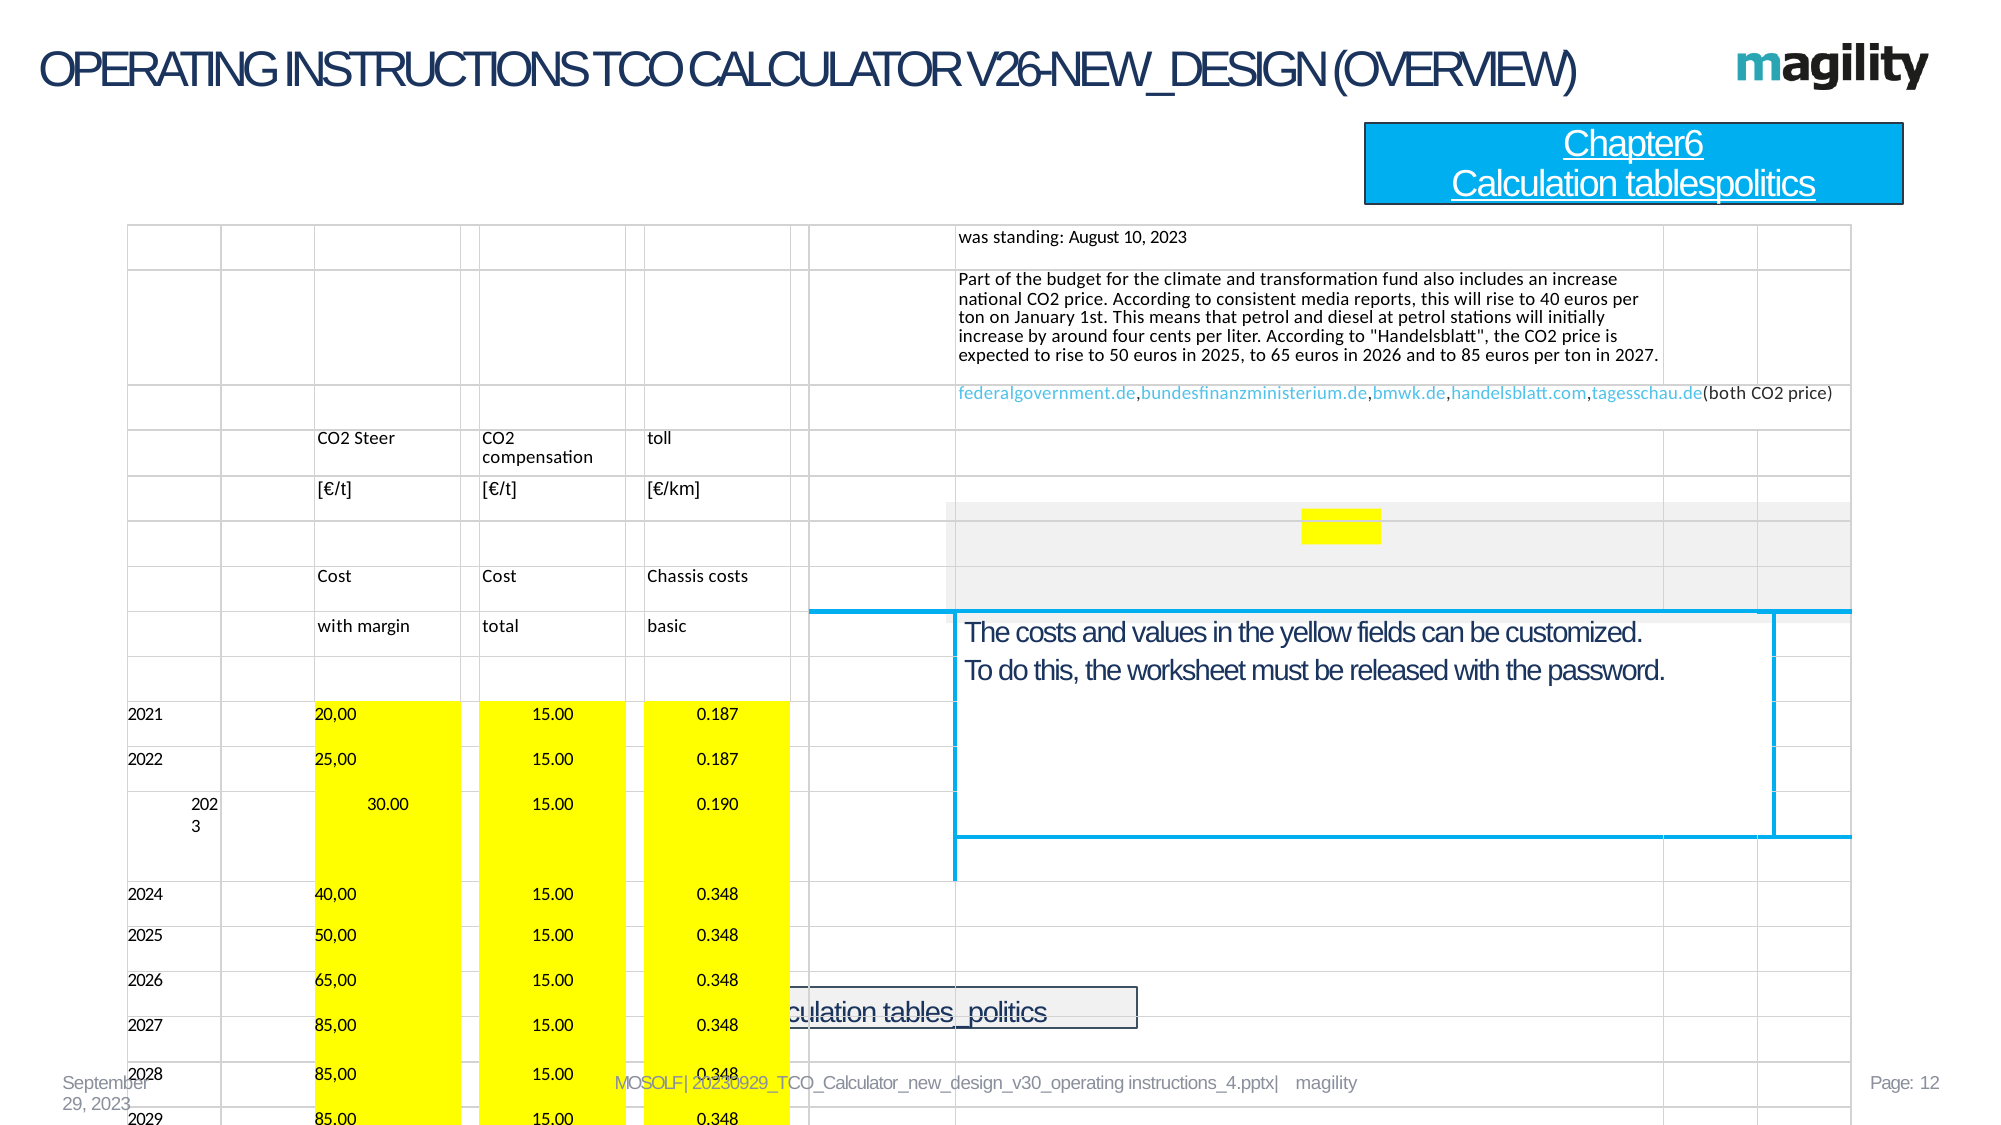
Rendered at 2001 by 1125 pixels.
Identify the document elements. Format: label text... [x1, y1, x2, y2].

table_cell [315, 271, 460, 384]
table_cell [461, 1108, 479, 1125]
table_cell [480, 657, 625, 701]
table_cell Cost [315, 567, 460, 611]
table_cell 15.00 [479, 927, 626, 972]
table_cell 65,00 [315, 972, 461, 1017]
table_cell [1758, 839, 1850, 881]
table_cell [1664, 972, 1757, 1016]
table_cell [222, 612, 314, 656]
table_cell [315, 657, 460, 701]
table_cell 20,00 [315, 701, 461, 746]
table_cell 0.348 [644, 1017, 790, 1062]
table_cell [1664, 567, 1757, 609]
table_cell 0.348 [644, 882, 790, 927]
text_box Chapter6 Calculation tablespolitics [1364, 123, 1903, 205]
table_cell [957, 839, 1663, 881]
table_cell 15.00 [479, 1107, 612, 1125]
table_cell [1758, 477, 1850, 520]
table_cell [222, 882, 315, 926]
table_cell [1758, 882, 1850, 926]
table_cell [626, 386, 644, 429]
table_cell total [480, 612, 625, 656]
table_cell 15.00 [479, 701, 626, 746]
table_cell 15.00 [479, 746, 626, 792]
table_cell [626, 747, 644, 791]
table_cell [1776, 614, 1850, 656]
table_cell [222, 431, 314, 475]
table_cell [461, 477, 479, 520]
table_header [461, 226, 479, 269]
table_cell 15.00 [479, 1062, 626, 1107]
table_cell 0.190 [644, 792, 790, 882]
table_cell [1758, 567, 1850, 609]
table_cell Cost [480, 567, 625, 611]
table_cell 50,00 [315, 927, 461, 972]
table_cell [1758, 271, 1850, 384]
table_cell [461, 1063, 479, 1106]
table_cell 0.348 [644, 1062, 790, 1073]
footer MOSOLF|20230929_TCO_Calculator_new_design_v30_operating instructions_4.pptx| magility [612, 1073, 1392, 1125]
table_cell [790, 1063, 808, 1073]
table_header [645, 226, 790, 269]
table_header [1758, 226, 1850, 269]
table_cell [222, 1017, 315, 1061]
table_cell [1758, 1017, 1850, 1061]
table_cell [461, 431, 479, 475]
table_header [480, 226, 625, 269]
table_cell [810, 567, 955, 609]
table_cell [1776, 747, 1850, 791]
table_cell [461, 792, 479, 881]
table_cell [626, 271, 644, 384]
table_cell [222, 477, 314, 520]
slide_number September 29, 2023 [60, 1073, 154, 1125]
table_cell [810, 747, 953, 791]
table_cell 0.187 [644, 701, 790, 746]
table_cell [128, 477, 220, 520]
table_cell 40,00 [315, 882, 461, 927]
table_cell Part of the budget for the climate and transformation fund also includes an increase national CO2 price. According to consistent media reports, this will rise to 40 euros per ton on January 1st. This means that petrol and diesel at petrol stations will initially increase by around four cents per liter. According to "Handelsblatt", the CO2 price is expected to rise to 50 euros in 2025, to 65 euros in 2026 and to 85 euros per ton in 2027. [956, 271, 1663, 384]
table_cell [956, 1017, 1663, 1061]
table_header [810, 226, 955, 269]
table_cell [1758, 431, 1850, 475]
table_cell [645, 657, 790, 701]
table_cell [461, 927, 479, 971]
table_cell 2027 [128, 1017, 220, 1061]
table_cell [480, 522, 625, 566]
table_cell [461, 567, 479, 611]
table_cell [222, 1063, 315, 1106]
table_cell [626, 882, 644, 926]
table_cell 85,00 [315, 1107, 461, 1125]
table_header [791, 226, 808, 269]
table_cell 2028 [128, 1063, 220, 1106]
table_cell [810, 657, 953, 701]
picture [1737, 43, 1929, 90]
table_cell [956, 927, 1663, 971]
table_cell [790, 702, 808, 746]
table_cell [810, 792, 953, 881]
table_cell [222, 271, 314, 384]
table_cell [461, 747, 479, 791]
table_cell [1776, 702, 1850, 746]
table_cell [461, 882, 479, 926]
table_cell [626, 972, 644, 1016]
table_cell Chassis costs [645, 567, 790, 611]
table_cell 0.348 [644, 927, 790, 972]
table_cell [222, 386, 314, 429]
table_cell [956, 1063, 1663, 1106]
table_cell [€/t] [315, 477, 460, 520]
table_cell [956, 522, 1663, 566]
table_cell [€/km] [645, 477, 790, 520]
table_cell [1758, 1108, 1850, 1125]
table_cell [791, 522, 808, 566]
table_cell [480, 271, 625, 384]
table_header [626, 226, 644, 269]
table_cell [790, 747, 808, 791]
table_cell 2023 [128, 792, 220, 881]
table_cell [1776, 657, 1850, 701]
table_cell [1392, 1108, 1663, 1125]
title OPERATING INSTRUCTIONS TCO CALCULATOR V26-NEW_DESIGN (OVERVIEW) [36, 34, 1600, 225]
table_header was standing: August 10, 2023 [956, 226, 1663, 269]
table_cell [1664, 477, 1757, 520]
table_cell 85,00 [315, 1062, 461, 1107]
table_cell 15.00 [479, 972, 626, 1017]
table_cell [626, 612, 644, 656]
table_cell 2029 [154, 1108, 220, 1125]
table_cell [1664, 1063, 1757, 1106]
table_cell [956, 477, 1663, 520]
table_cell [315, 386, 460, 429]
table_cell [810, 882, 955, 926]
table_cell [810, 271, 955, 384]
table_cell [461, 972, 479, 1016]
table_cell federalgovernment.de,bundesfinanzministerium.de,bmwk.de,handelsblatt.com,tagesschau.de(both CO2 price) [956, 386, 1850, 429]
table_cell [1664, 839, 1757, 881]
table_cell 0.187 [644, 746, 790, 792]
table_cell 2024 [128, 882, 220, 926]
table_cell 15.00 [479, 792, 626, 882]
slide_number Page: <number> [1868, 1073, 1944, 1125]
table_cell [626, 522, 644, 566]
table_cell [480, 386, 625, 429]
table_cell [461, 612, 479, 656]
table_cell [626, 927, 644, 971]
table_cell [791, 612, 808, 656]
table_cell [128, 657, 220, 701]
table_cell [1664, 522, 1757, 566]
table_cell [956, 882, 1663, 926]
table_cell [€/t] [480, 477, 625, 520]
table_cell [1664, 431, 1757, 475]
table_cell [626, 567, 644, 611]
table_cell [810, 927, 955, 971]
table_cell [791, 431, 808, 475]
table_cell [810, 522, 955, 566]
table_cell [128, 612, 220, 656]
table_cell [1664, 1108, 1757, 1125]
table_cell with margin [315, 612, 460, 656]
table_cell [956, 567, 1663, 609]
table_header [315, 226, 460, 269]
table_cell [790, 882, 808, 926]
table_cell 2025 [128, 927, 220, 971]
table_cell CO2 Steer [315, 431, 460, 475]
table_cell [626, 477, 644, 520]
table_cell [810, 431, 955, 475]
table_cell [790, 927, 808, 971]
table_cell [315, 522, 460, 566]
table_cell [128, 431, 220, 475]
table_cell [222, 792, 315, 881]
table_cell [810, 972, 955, 1016]
table_cell [810, 614, 953, 656]
table_cell [790, 1017, 808, 1061]
table_cell The costs and values ​​​​in the yellow fields can be customized. To do this, the worksheet must be released with the password. [957, 613, 1772, 835]
table_cell [645, 271, 790, 384]
table_cell [461, 522, 479, 566]
table_cell [1758, 927, 1850, 971]
table_cell [128, 271, 220, 384]
table_cell [1758, 1063, 1850, 1106]
table_header [222, 226, 314, 269]
table_cell [791, 477, 808, 520]
table_header [1664, 226, 1757, 269]
table_cell [956, 972, 1663, 1016]
table_cell 2022 [128, 747, 220, 791]
table_cell 2026 [128, 972, 220, 1016]
table_cell [128, 386, 220, 429]
table_cell basic [645, 612, 790, 656]
table_cell [790, 792, 808, 881]
table_cell [1664, 271, 1757, 384]
table_cell [790, 972, 808, 1016]
table_cell [810, 477, 955, 520]
table_cell [791, 386, 808, 429]
table_cell [626, 657, 644, 701]
table_cell [461, 1017, 479, 1061]
table_cell [1758, 522, 1850, 566]
table_cell [128, 567, 220, 611]
table_cell [645, 522, 790, 566]
table_cell [461, 657, 479, 701]
table_header [128, 226, 220, 269]
table_cell [626, 431, 644, 475]
table_cell [222, 1108, 315, 1125]
table_cell [222, 567, 314, 611]
table_cell [645, 386, 790, 429]
table_cell [222, 702, 315, 746]
table_cell [1664, 882, 1757, 926]
table_cell [810, 702, 953, 746]
table_cell [791, 271, 808, 384]
table_cell 25,00 [315, 746, 461, 792]
table_cell [810, 386, 955, 429]
table_cell CO2 compensation [480, 431, 625, 475]
table_cell 85,00 [315, 1017, 461, 1062]
table_cell [626, 702, 644, 746]
table_cell [222, 522, 314, 566]
table_cell [1776, 792, 1850, 835]
table_cell 2021 [128, 702, 220, 746]
table_cell 15.00 [479, 1017, 626, 1062]
table_cell [461, 271, 479, 384]
table_cell [1664, 1017, 1757, 1061]
table_cell [626, 1063, 644, 1073]
table_cell [461, 386, 479, 429]
table_cell [626, 792, 644, 881]
table_cell [791, 567, 808, 611]
table_cell [222, 972, 315, 1016]
table_cell [1664, 927, 1757, 971]
table_cell toll [645, 431, 790, 475]
table_cell 0.348 [644, 972, 790, 1017]
table_cell [810, 1063, 955, 1073]
table_cell [128, 522, 220, 566]
table_cell [1758, 972, 1850, 1016]
table_cell 15.00 [479, 882, 626, 927]
table_cell [222, 927, 315, 971]
table_cell [810, 1017, 955, 1061]
table_cell 30.00 [315, 792, 461, 882]
table_cell [956, 431, 1663, 475]
table_cell [791, 657, 808, 701]
table_cell [222, 747, 315, 791]
table_cell [222, 657, 314, 701]
table_cell [461, 702, 479, 746]
table_cell [626, 1017, 644, 1061]
